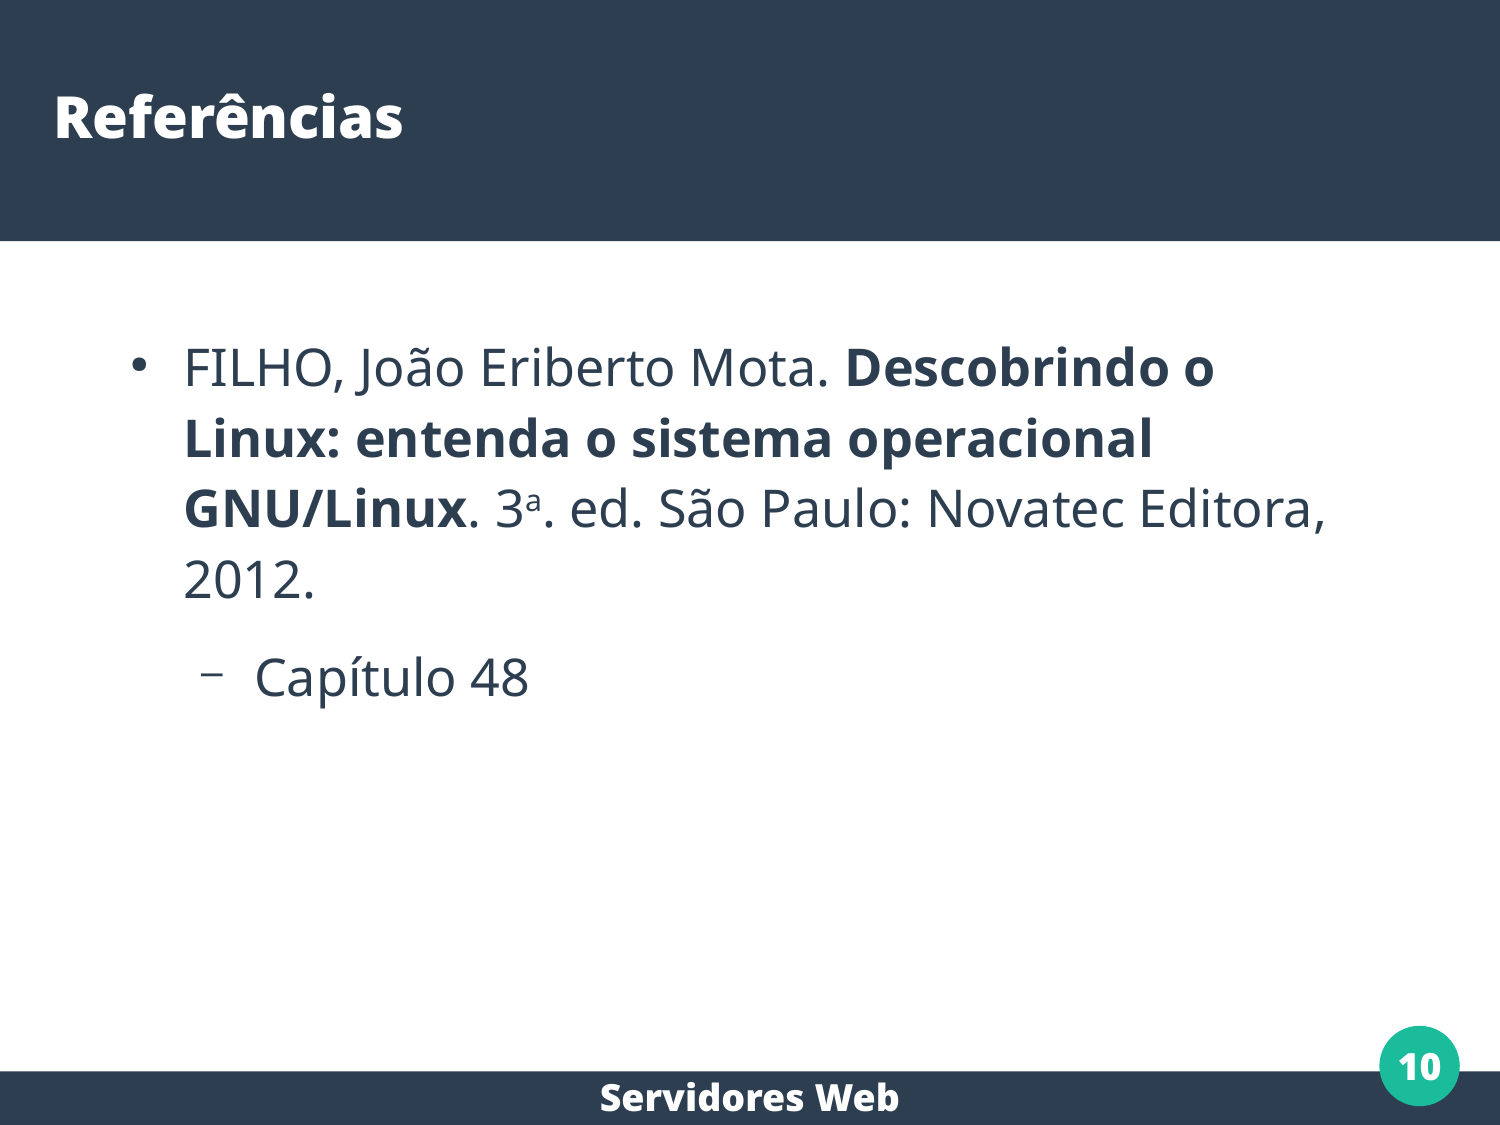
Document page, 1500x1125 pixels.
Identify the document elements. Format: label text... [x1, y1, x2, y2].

list FILHO, João Eriberto Mota. Descobrindo o Linux: entenda o sistema operacional GNU/Linux. 3a. ed. São Paulo: Novatec Editora, 2012. Capítulo 48 [112, 330, 1388, 984]
title Referências [53, 44, 1447, 188]
